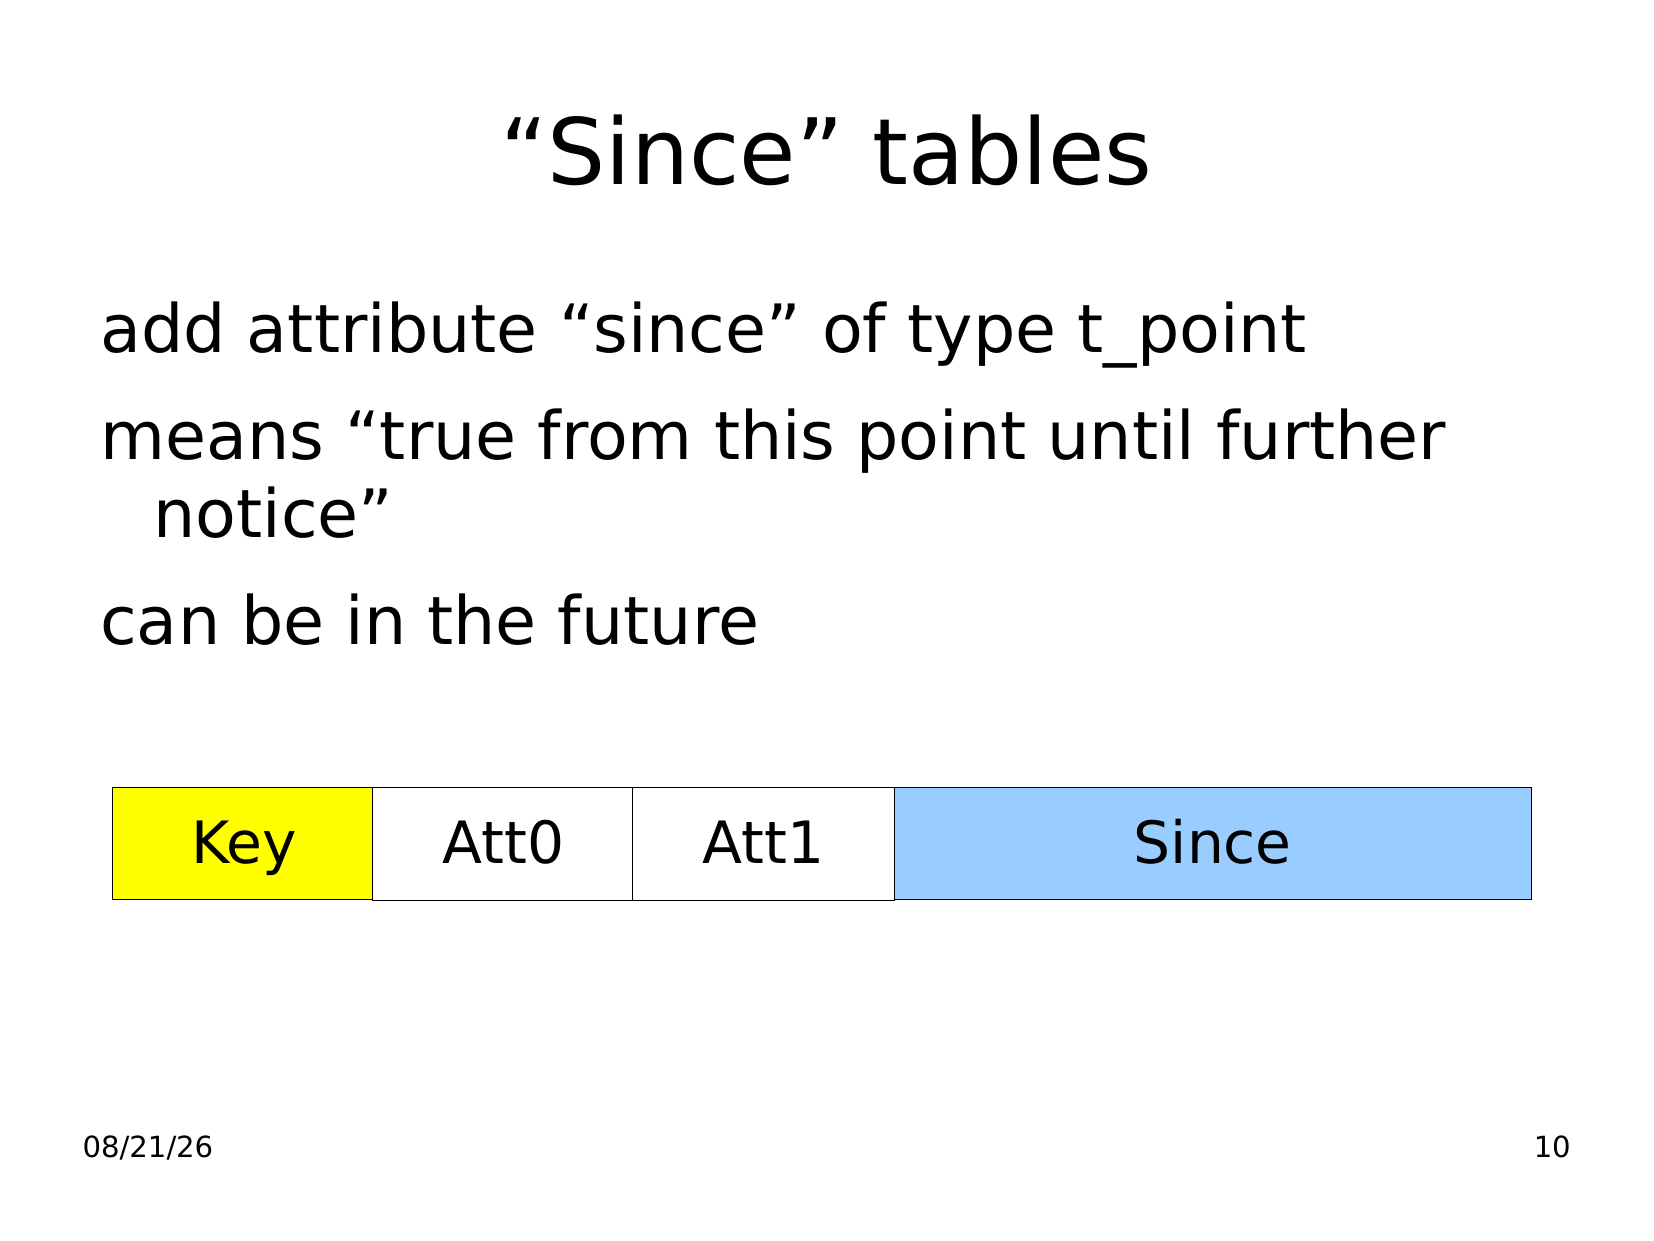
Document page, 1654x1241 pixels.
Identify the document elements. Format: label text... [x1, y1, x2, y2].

text_box Since [895, 787, 1532, 900]
title “Since” tables [82, 56, 1571, 250]
text_box Key [112, 787, 372, 900]
text_box Att0 [372, 787, 632, 901]
text_box Att1 [632, 787, 895, 901]
list add attribute “since” of type t_point means “true from this point until further notice” can be in the future [82, 290, 1571, 1094]
